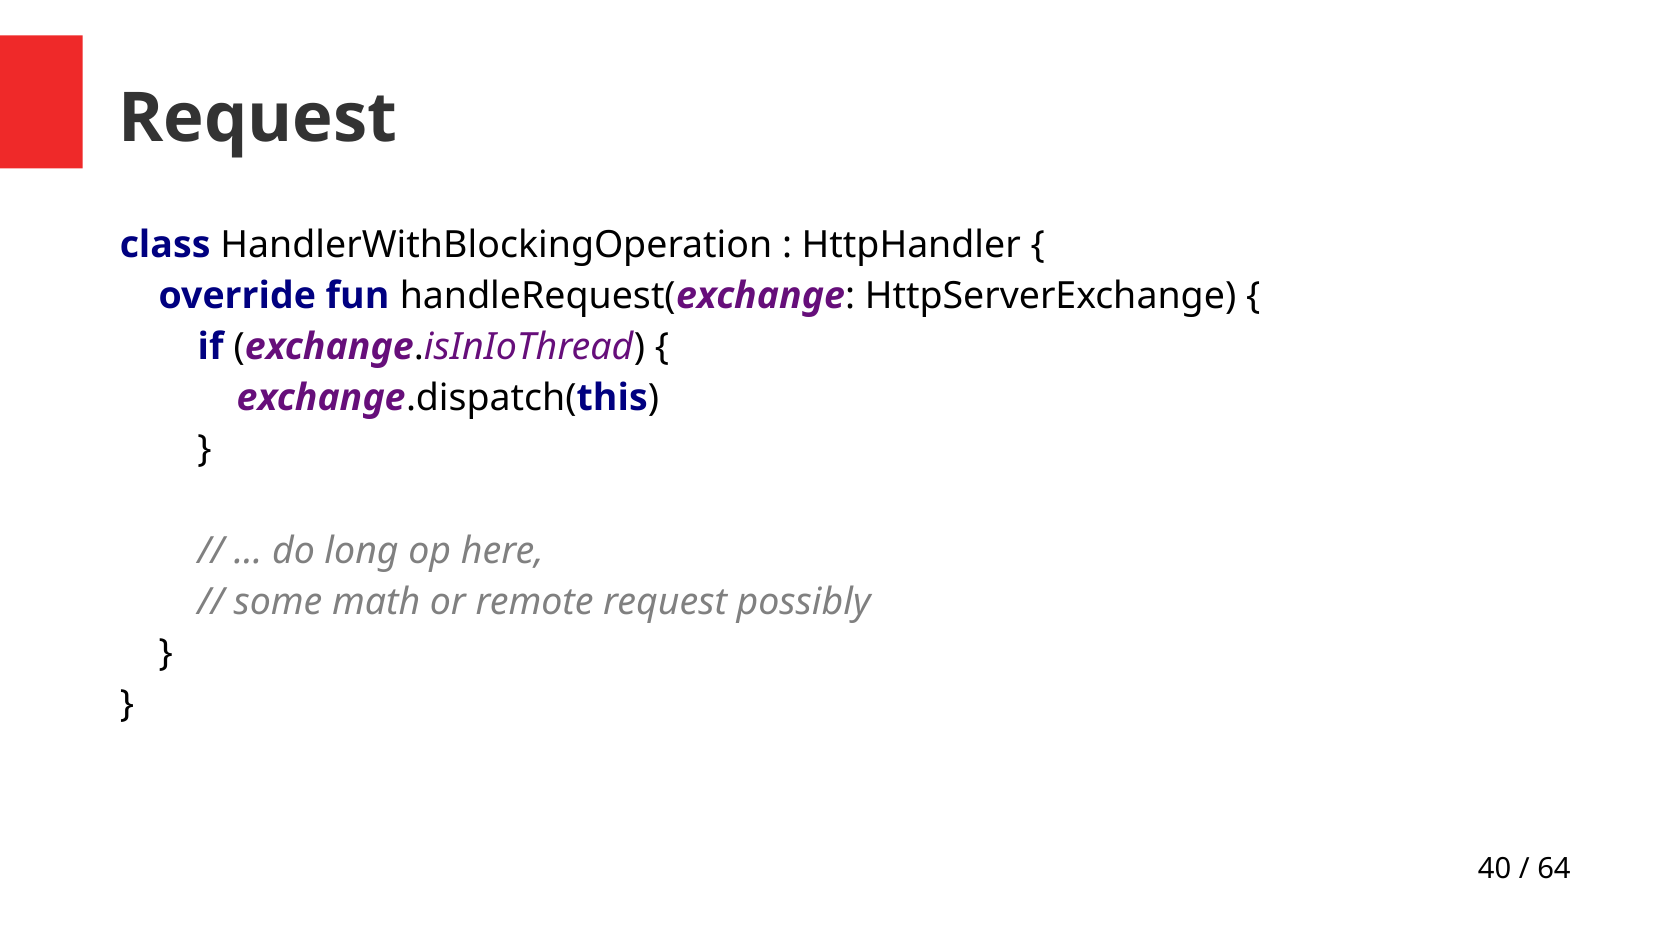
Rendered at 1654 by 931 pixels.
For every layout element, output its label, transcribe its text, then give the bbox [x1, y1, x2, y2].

text_box class HandlerWithBlockingOperation : HttpHandler { override fun handleRequest(exchange: HttpServerExchange) { if (exchange.isInIoThread) { exchange.dispatch(this) } // ... do long op here, // some math or remote request possibly } } [105, 210, 1561, 856]
title Request [118, 37, 1571, 193]
